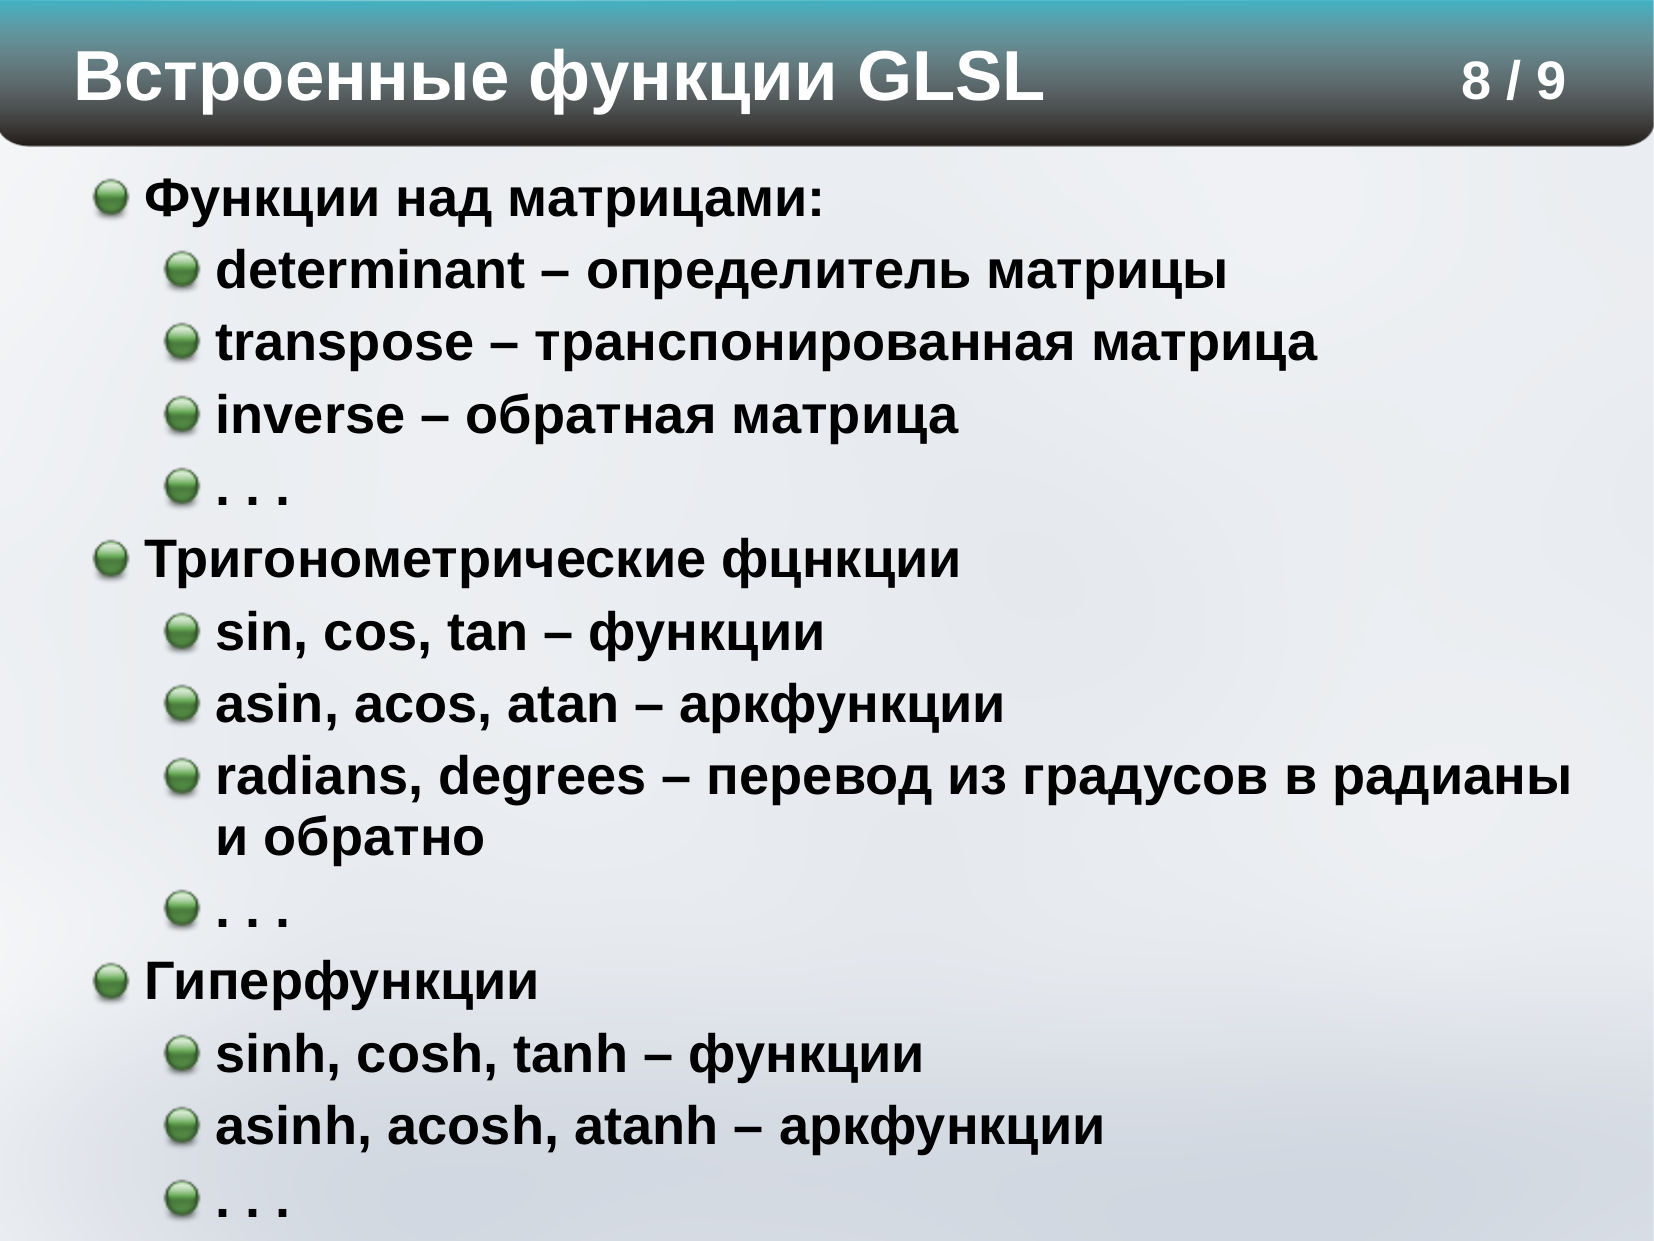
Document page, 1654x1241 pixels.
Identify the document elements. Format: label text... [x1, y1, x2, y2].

text_box Функции над матрицами: determinant – определитель матрицы transpose – транспонированная матрица inverse – обратная матрица . . . Тригонометрические фцнкции sin, cos, tan – функции asin, acos, atan – аркфункции radians, degrees – перевод из градусов в радианы и обратно . . . Гиперфункции sinh, cosh, tanh – функции asinh, acosh, atanh – аркфункции . . . [70, 159, 1625, 1237]
text_box Встроенные функции GLSL [59, 29, 1418, 124]
text_box <number> / 9 [1446, 42, 1654, 179]
picture [0, 0, 1654, 1241]
